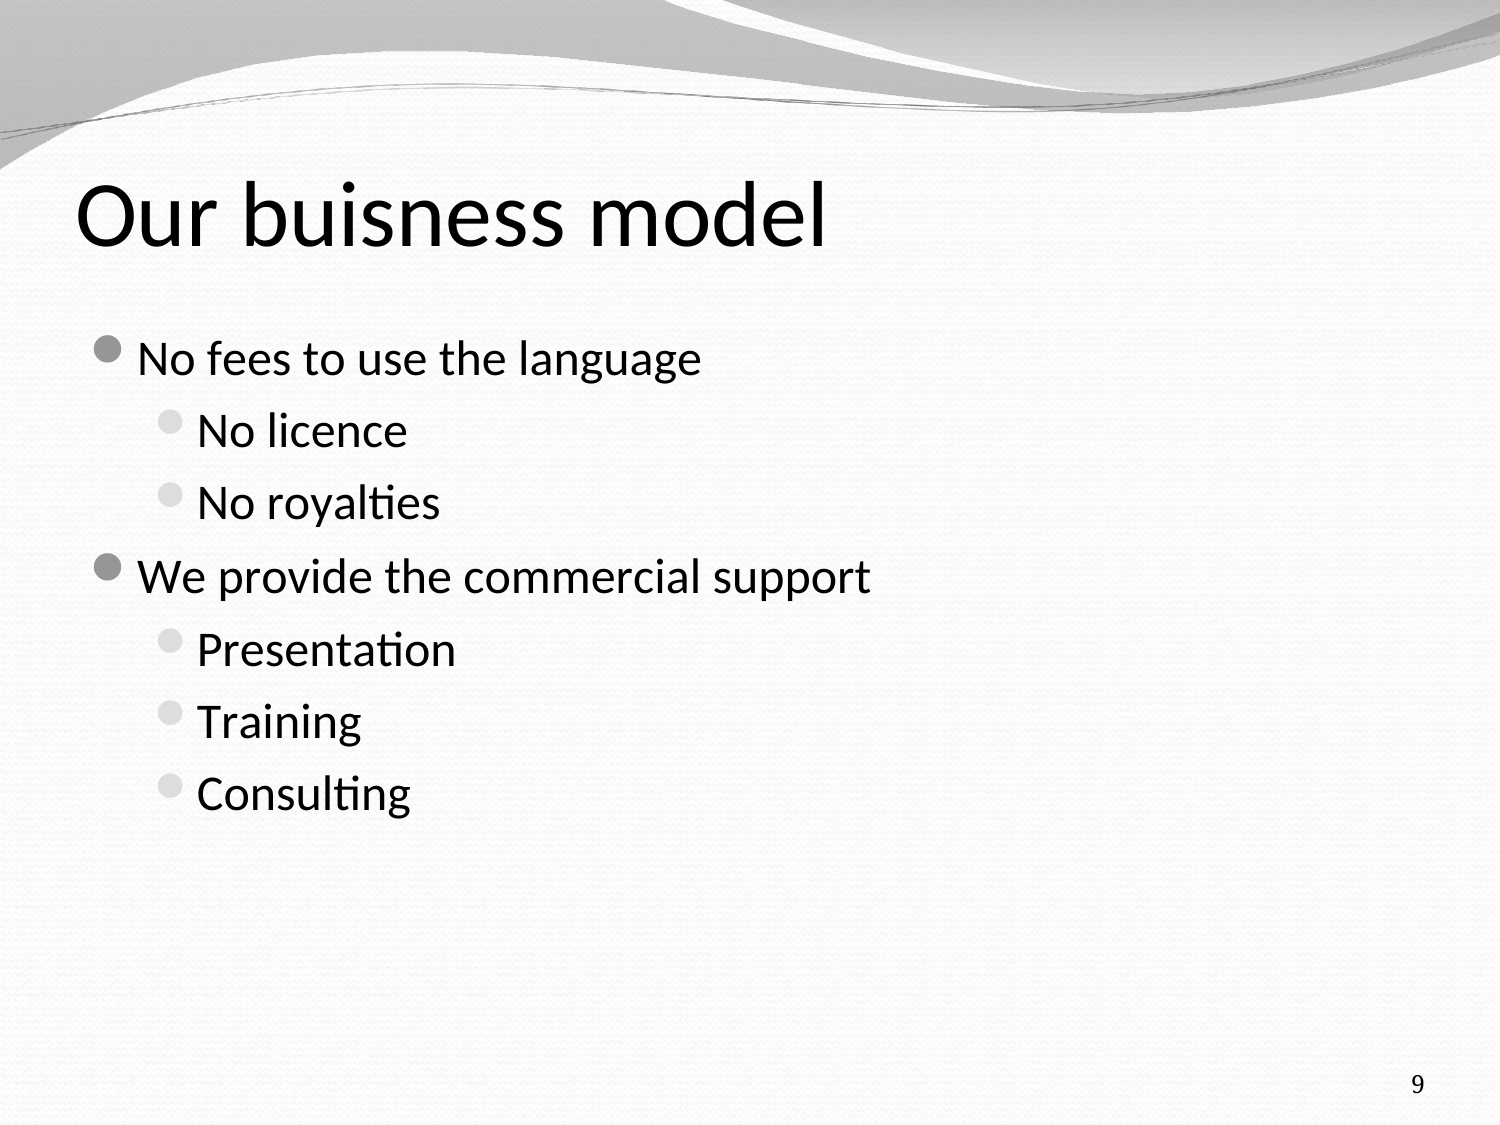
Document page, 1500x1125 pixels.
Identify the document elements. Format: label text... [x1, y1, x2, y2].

picture [0, 0, 1500, 1125]
title Our buisness model [75, 78, 1426, 266]
list No fees to use the language No licence No royalties We provide the commercial support Presentation Training Consulting [75, 317, 1426, 1038]
text_box <numéro> [1299, 1042, 1426, 1103]
